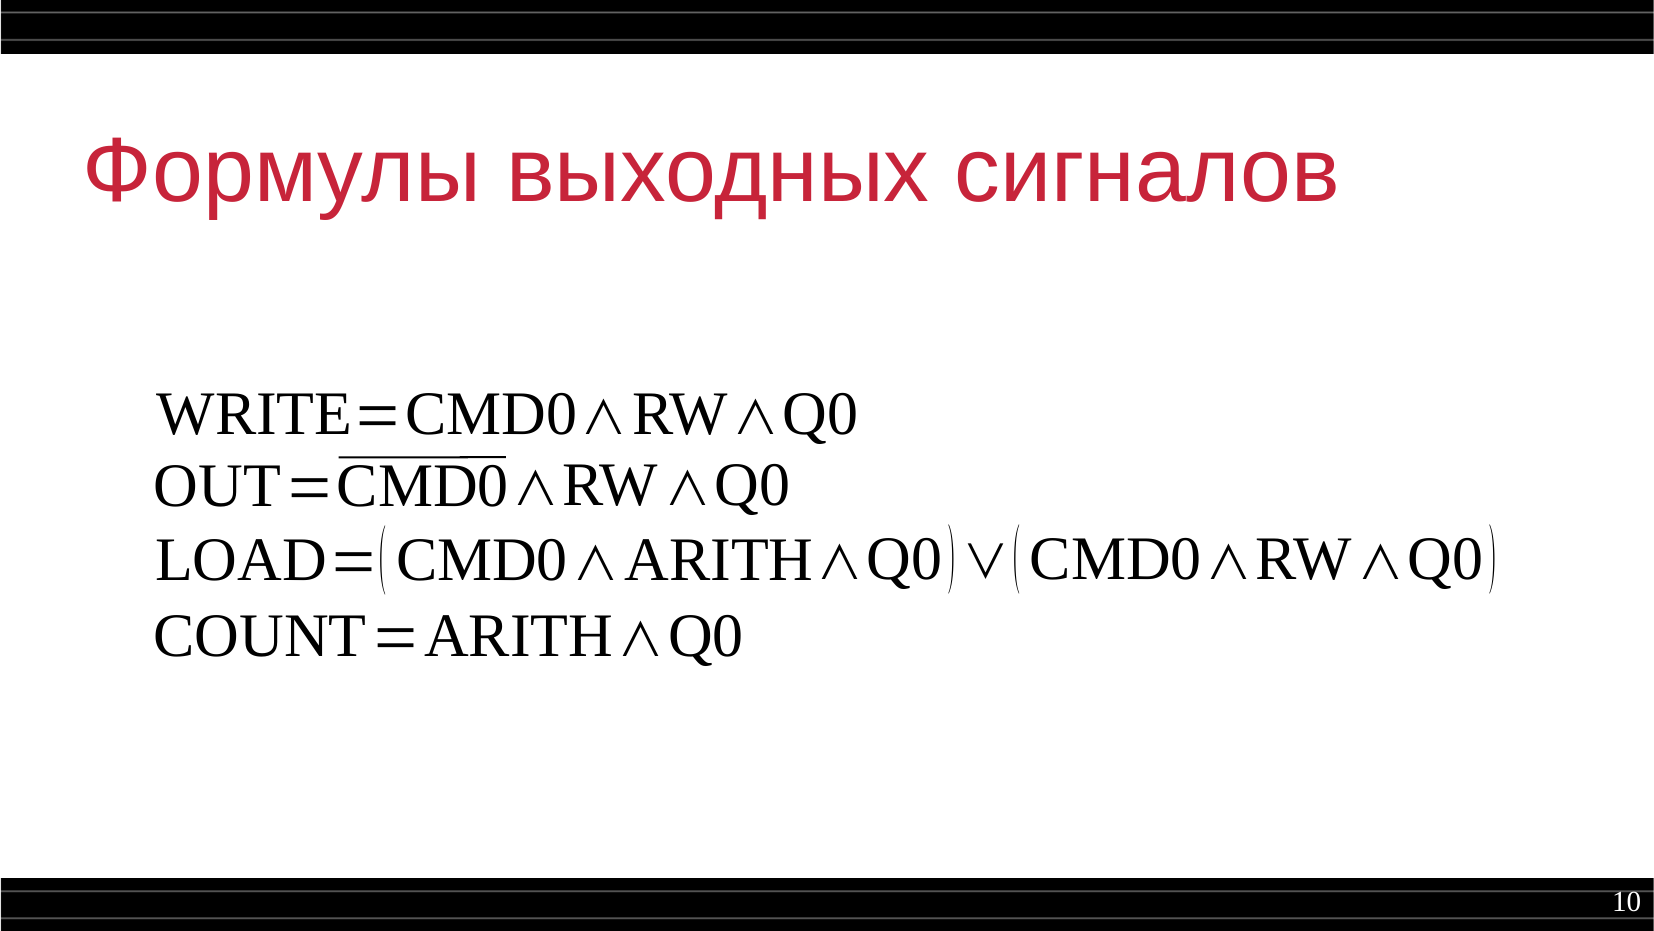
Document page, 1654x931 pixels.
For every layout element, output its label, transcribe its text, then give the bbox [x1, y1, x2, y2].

picture [0, 878, 1654, 931]
picture [0, 0, 1654, 54]
chart [153, 377, 1501, 671]
title Формулы выходных сигналов [82, 92, 1571, 248]
